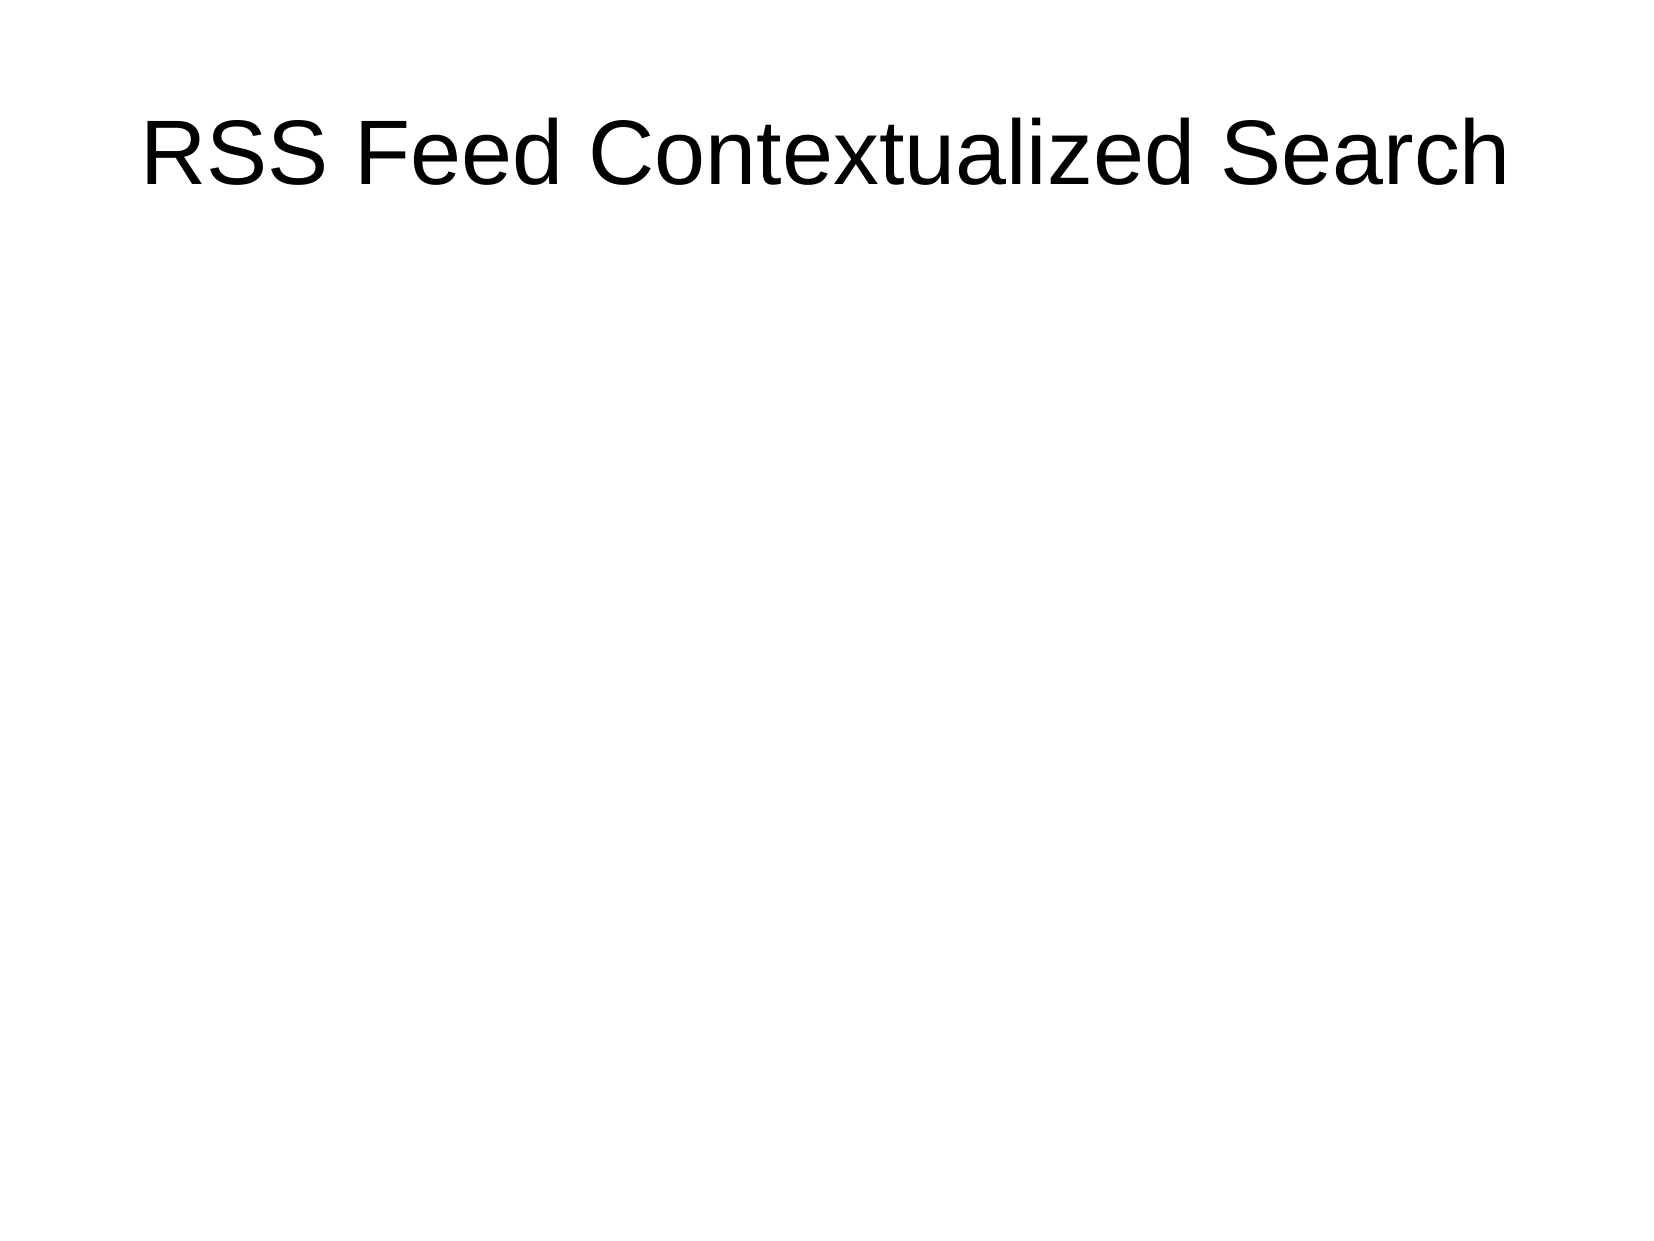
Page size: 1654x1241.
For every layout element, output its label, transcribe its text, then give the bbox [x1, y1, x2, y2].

title RSS Feed Contextualized Search [82, 49, 1571, 257]
